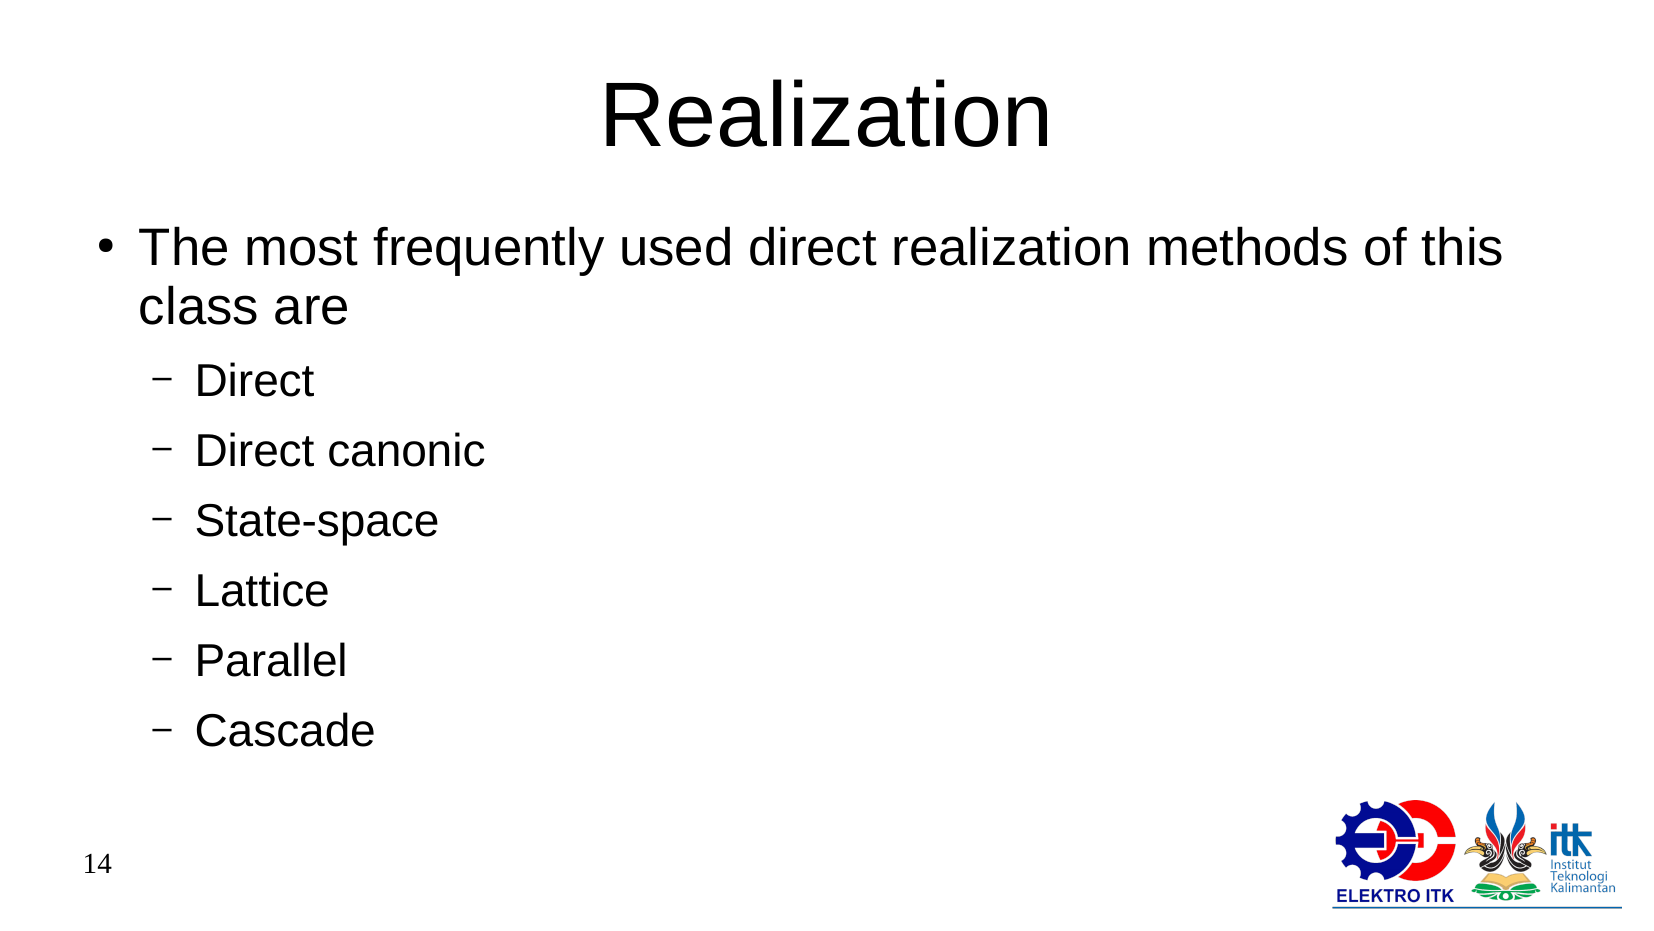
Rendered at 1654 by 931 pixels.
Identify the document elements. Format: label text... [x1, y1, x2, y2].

title Realization [82, 37, 1571, 193]
picture [1332, 800, 1622, 918]
list The most frequently used direct realization methods of this class are Direct Direct canonic State-space Lattice Parallel Cascade [82, 217, 1571, 758]
